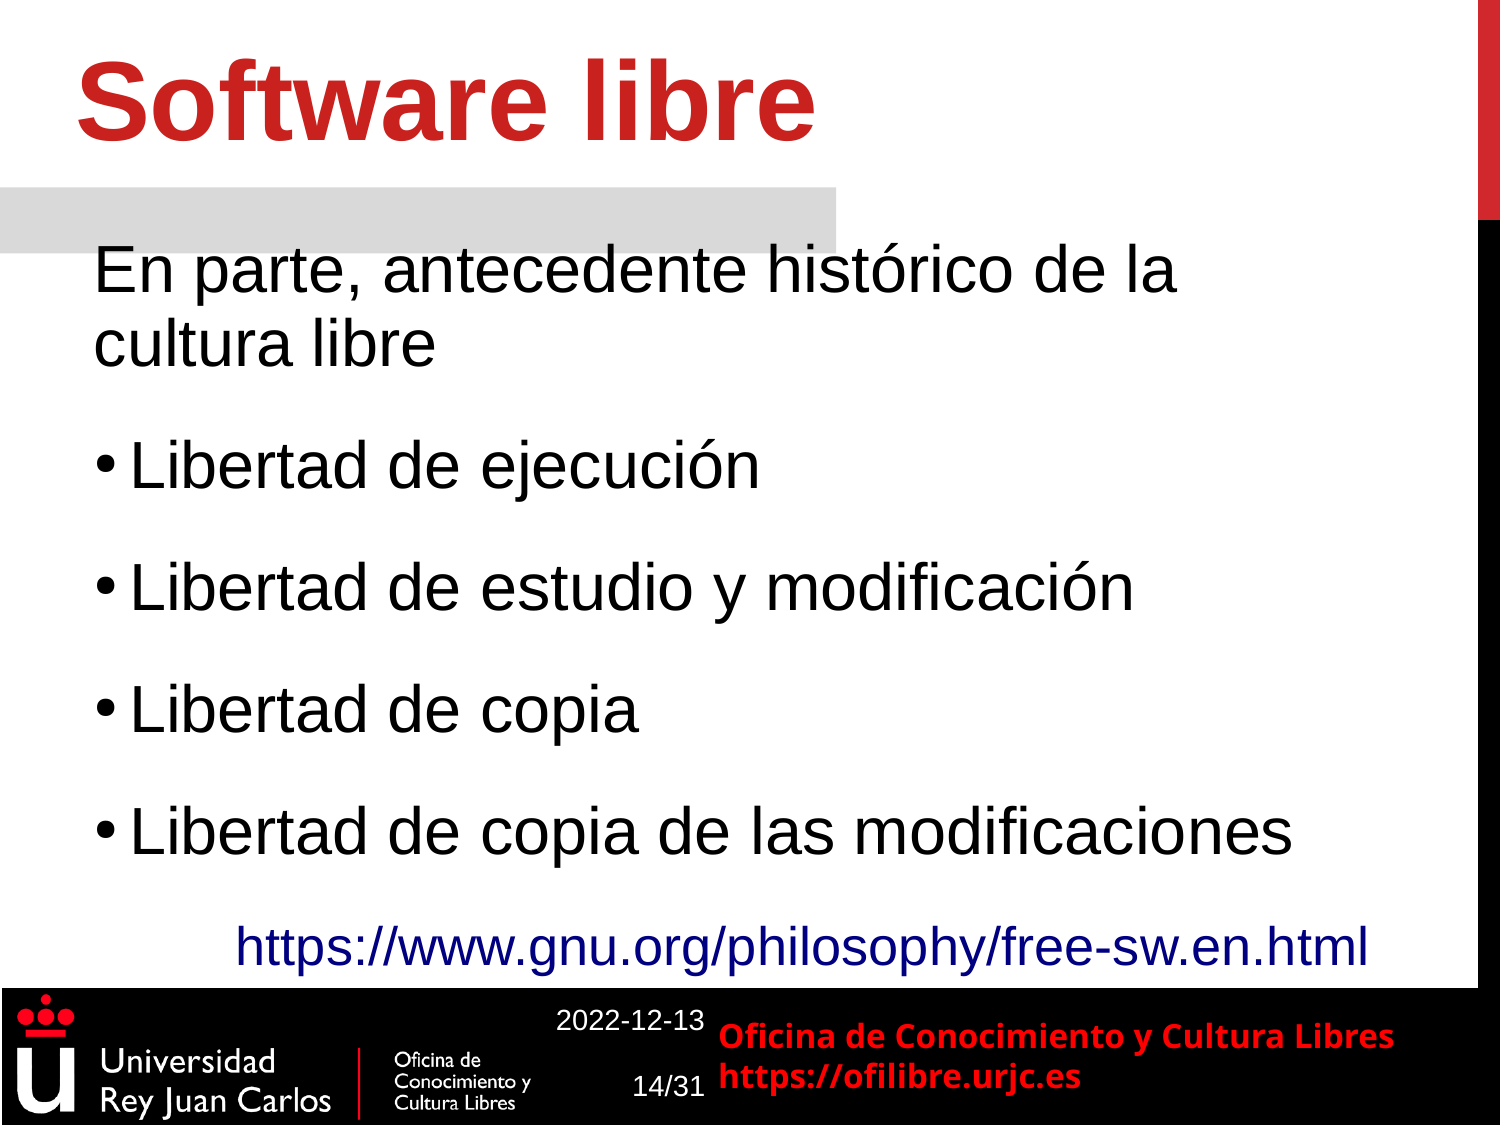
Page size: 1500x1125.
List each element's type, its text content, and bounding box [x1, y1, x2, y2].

picture [17, 994, 531, 1120]
text_box En parte, antecedente histórico de la cultura libre Libertad de ejecución Libertad de estudio y modificación Libertad de copia Libertad de copia de las modificaciones https://www.gnu.org/philosophy/free-sw.en.html [78, 224, 1386, 985]
title Software libre [75, 7, 1425, 196]
